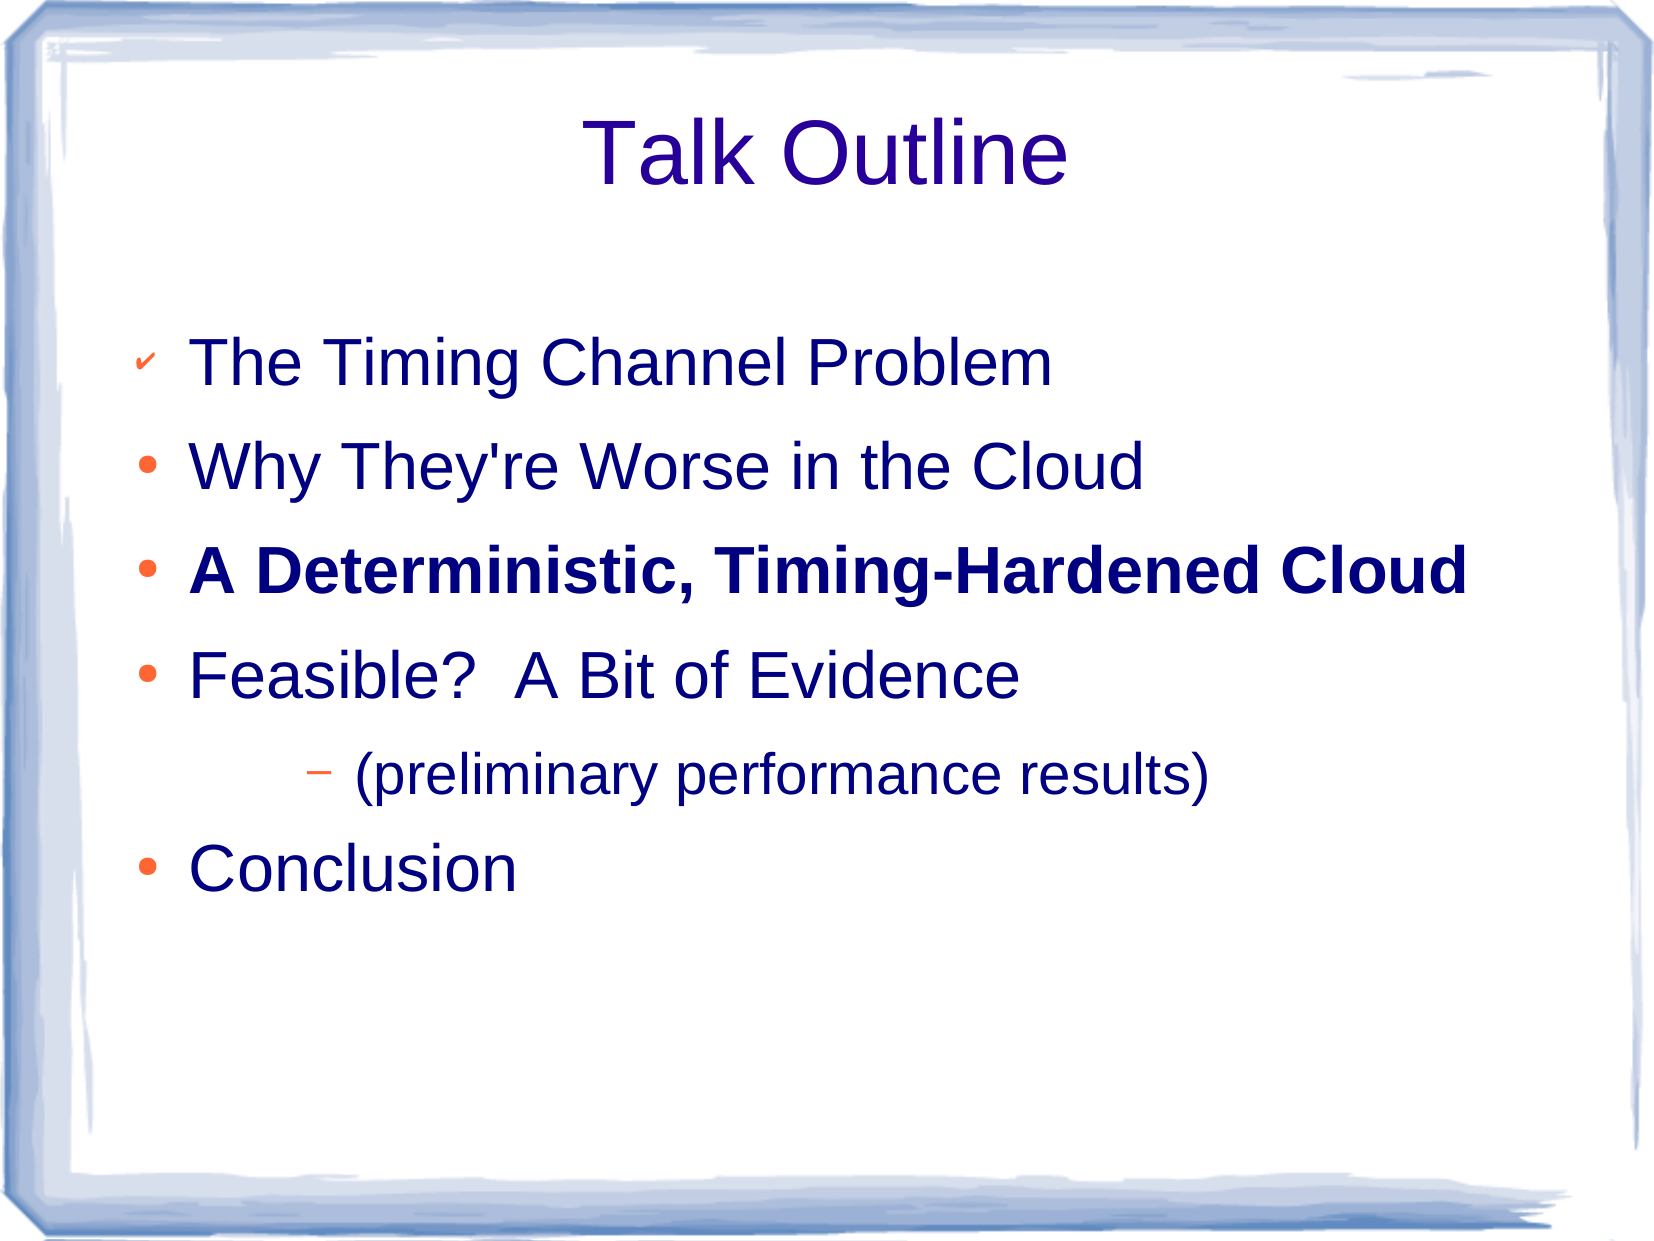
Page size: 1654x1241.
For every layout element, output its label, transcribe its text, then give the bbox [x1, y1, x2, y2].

picture [0, 0, 1654, 1241]
list The Timing Channel Problem Why They're Worse in the Cloud A Deterministic, Timing-Hardened Cloud Feasible? A Bit of Evidence (preliminary performance results) Conclusion [118, 324, 1571, 990]
title Talk Outline [82, 56, 1571, 250]
